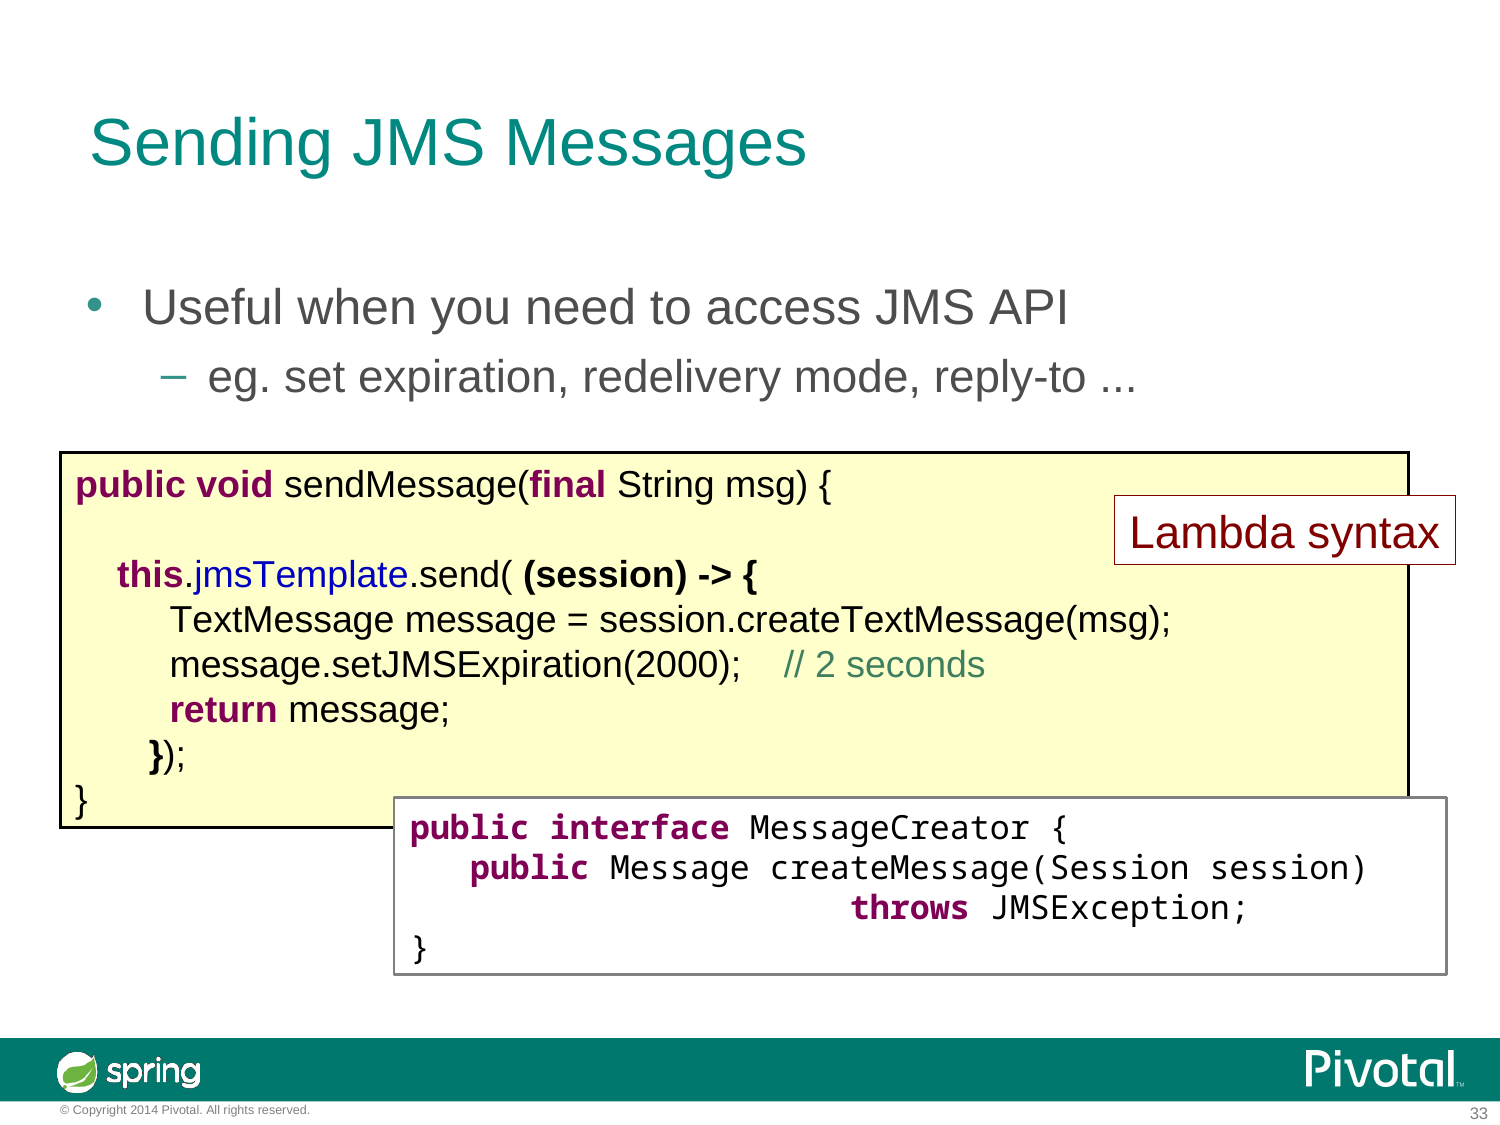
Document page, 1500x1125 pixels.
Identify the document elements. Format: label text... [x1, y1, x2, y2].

text_box Lambda syntax [1114, 495, 1456, 565]
text_box public interface MessageCreator { public Message createMessage(Session session) throws JMSException; } [394, 797, 1447, 975]
title Sending JMS Messages [75, 45, 1426, 233]
picture [32, 1041, 210, 1103]
list Useful when you need to access JMS API eg. set expiration, redelivery mode, reply-to ... [70, 266, 1421, 1010]
picture [1306, 1050, 1464, 1087]
